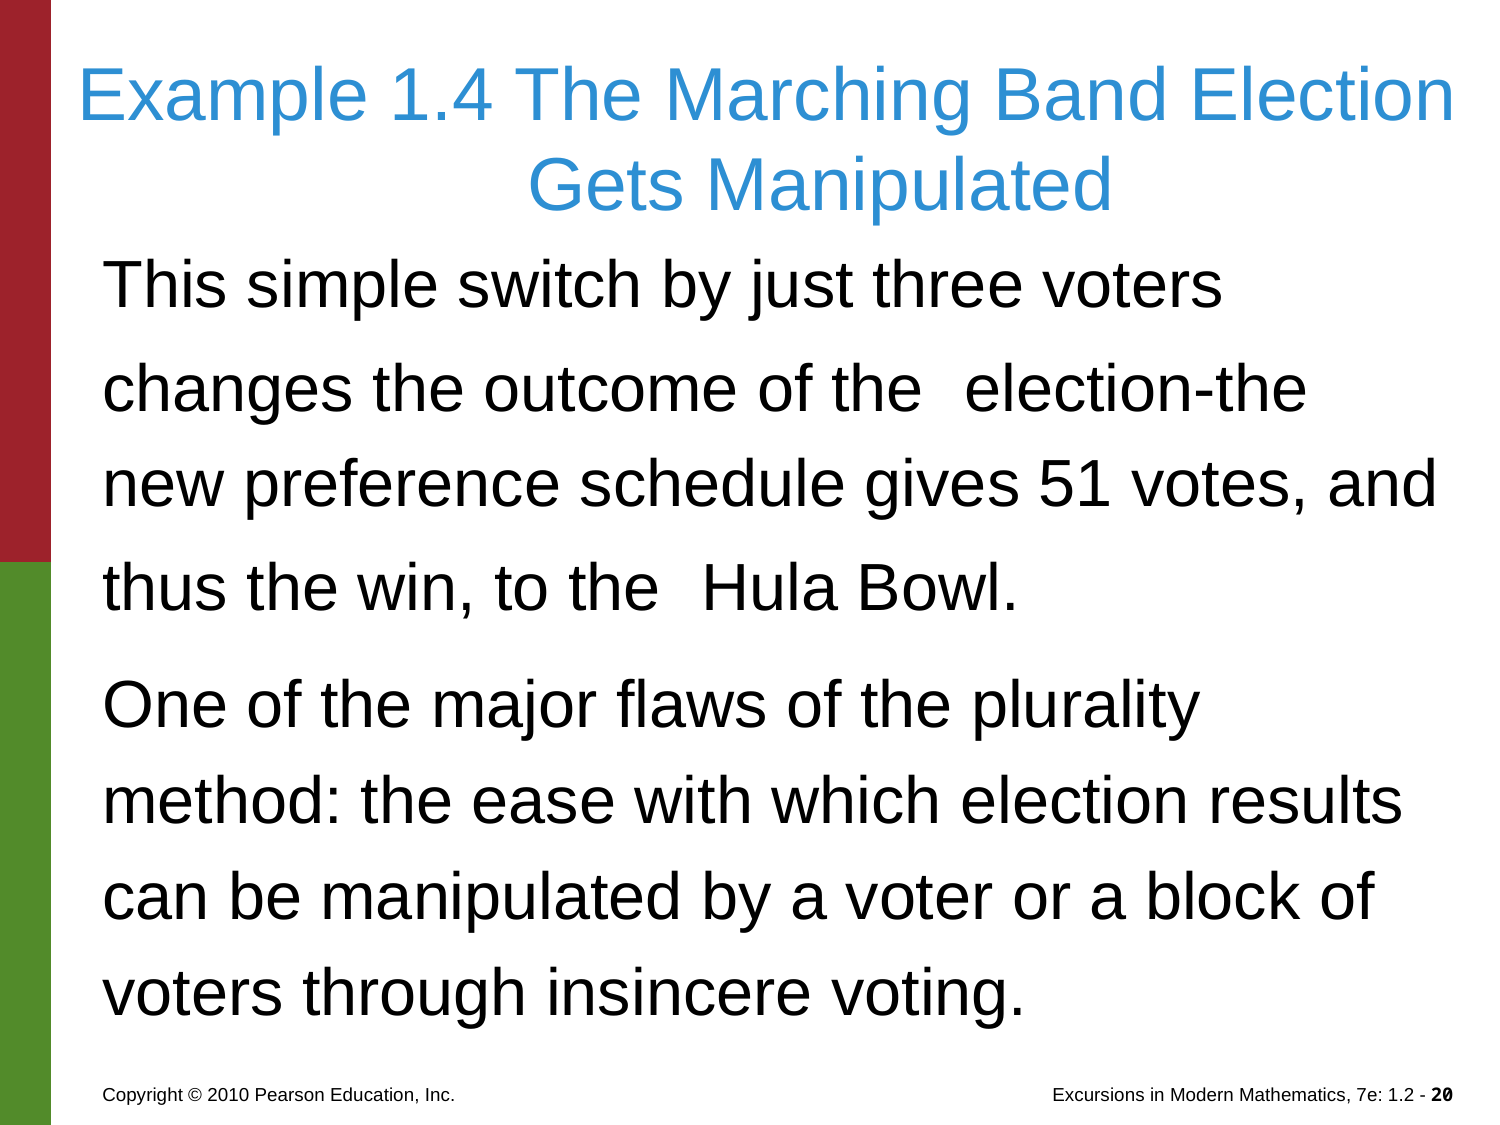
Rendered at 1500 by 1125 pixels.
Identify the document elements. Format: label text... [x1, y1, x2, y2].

text_box One of the major flaws of the plurality method: the ease with which election results can be manipulated by a voter or a block of voters through insincere voting. [87, 637, 1463, 1038]
text_box Example 1.4 The Marching Band Election Gets Manipulated [62, 37, 1475, 233]
list This simple switch by just three voters changes the outcome of the election-the new preference schedule gives 51 votes, and thus the win, to the Hula Bowl. [87, 233, 1463, 625]
